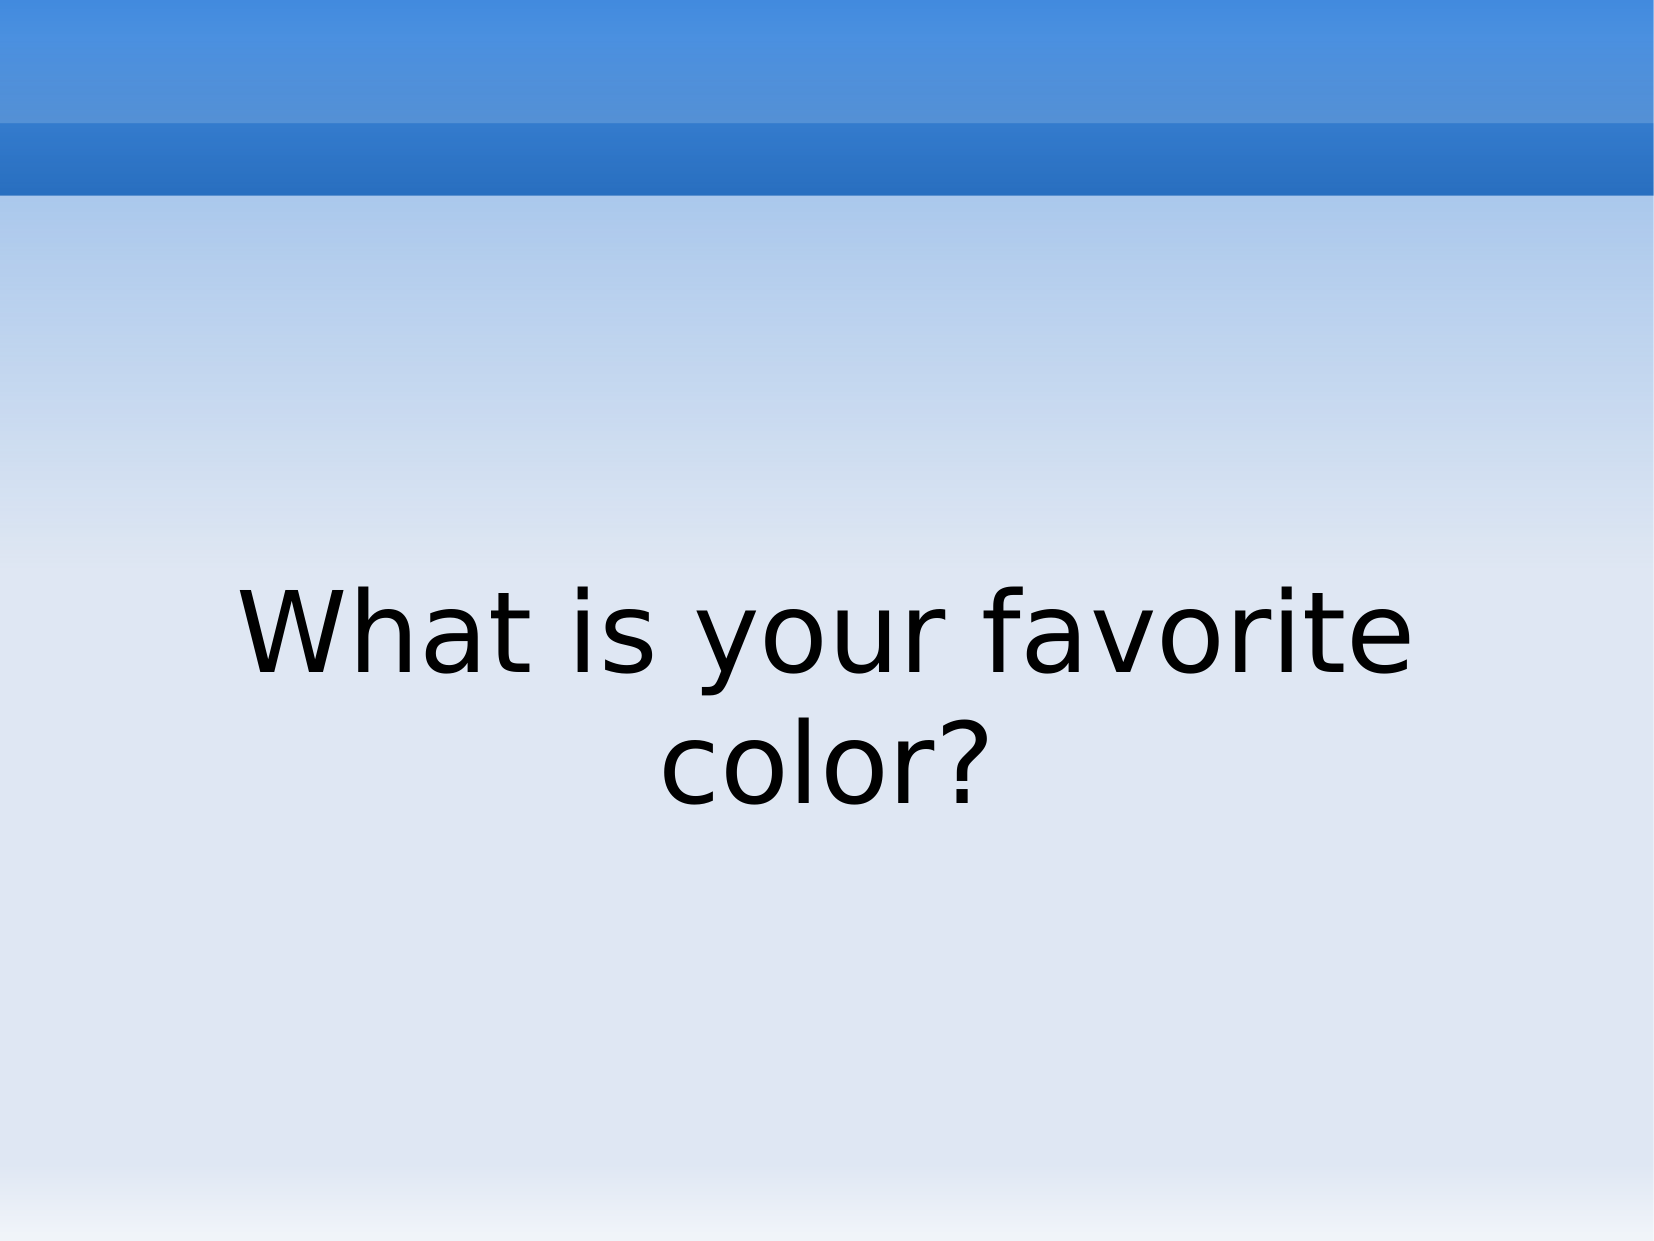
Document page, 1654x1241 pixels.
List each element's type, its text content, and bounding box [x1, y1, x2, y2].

picture [0, 0, 1654, 1241]
subtitle What is your favorite color? [82, 290, 1571, 1109]
